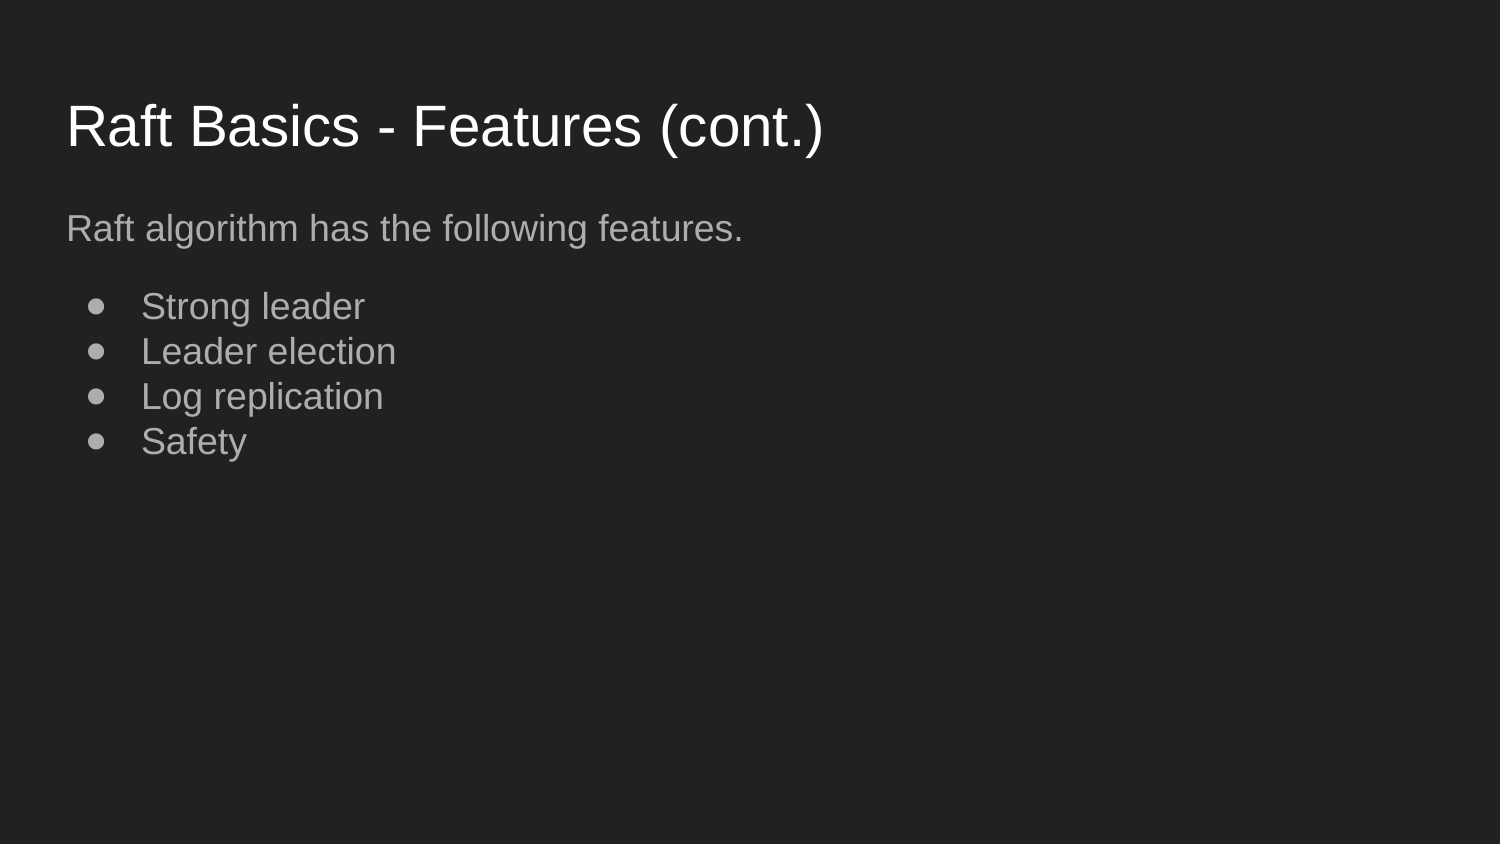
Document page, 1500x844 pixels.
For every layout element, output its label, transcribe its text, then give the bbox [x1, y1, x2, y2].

list Raft algorithm has the following features. Strong leader Leader election Log replication Safety [51, 189, 1449, 750]
title Raft Basics - Features (cont.) [51, 72, 1449, 167]
